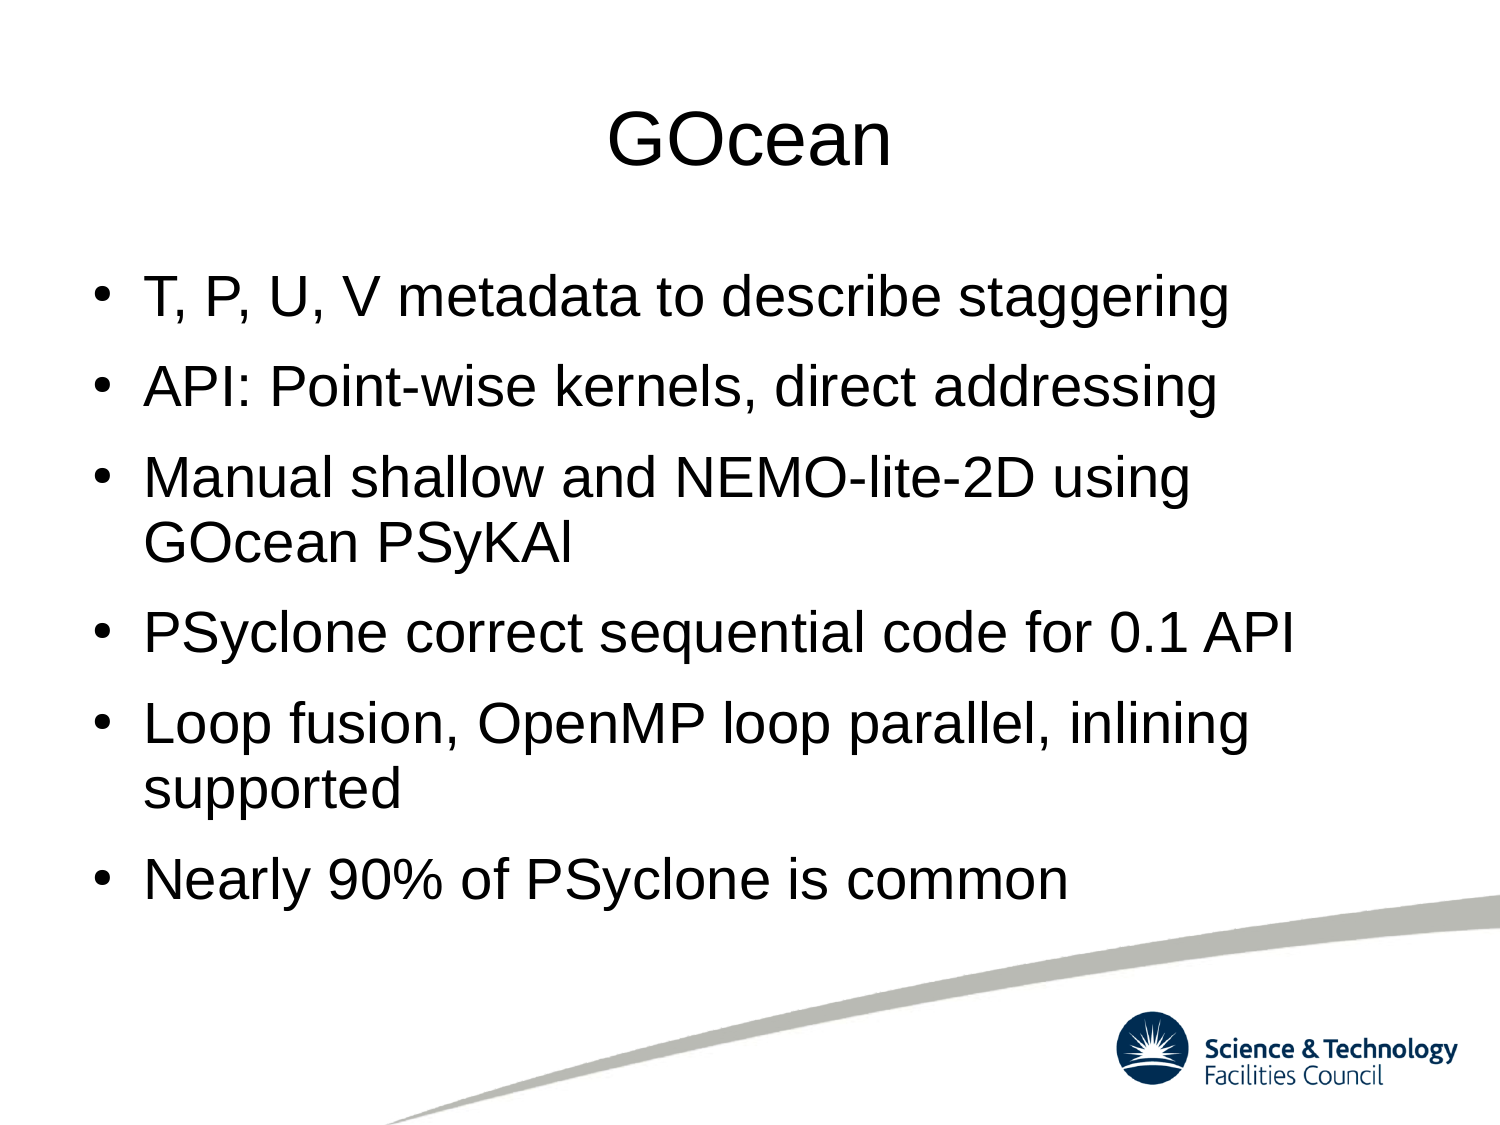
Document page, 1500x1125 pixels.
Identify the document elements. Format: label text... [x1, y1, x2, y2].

list T, P, U, V metadata to describe staggering API: Point-wise kernels, direct addressing Manual shallow and NEMO-lite-2D using GOcean PSyKAl PSyclone correct sequential code for 0.1 API Loop fusion, OpenMP loop parallel, inlining supported Nearly 90% of PSyclone is common [75, 263, 1395, 916]
title GOcean [75, 44, 1425, 233]
picture [371, 894, 1500, 1125]
